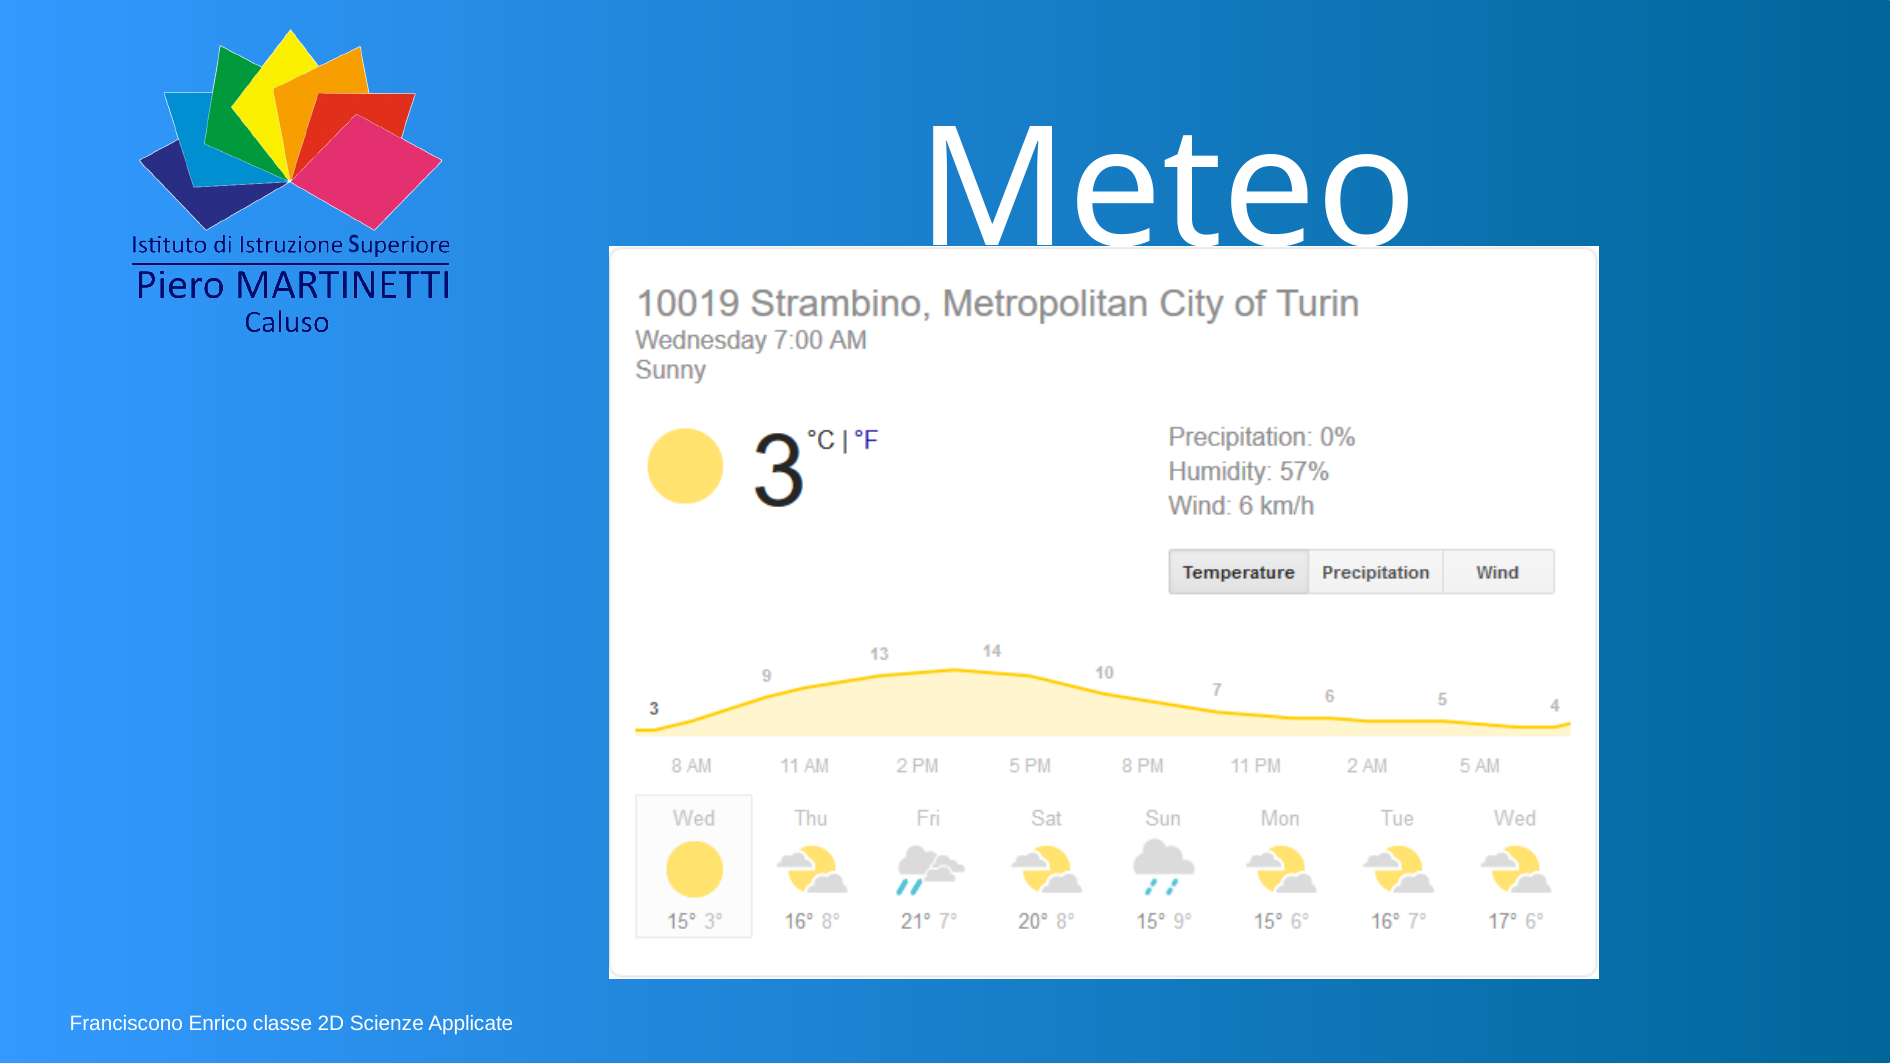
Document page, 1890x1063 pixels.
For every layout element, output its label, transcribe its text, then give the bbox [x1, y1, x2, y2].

picture [0, 23, 591, 355]
text_box Meteo [591, 59, 1760, 268]
picture [609, 246, 1599, 979]
text_box Franciscono Enrico classe 2D Scienze Applicate [54, 1004, 628, 1063]
